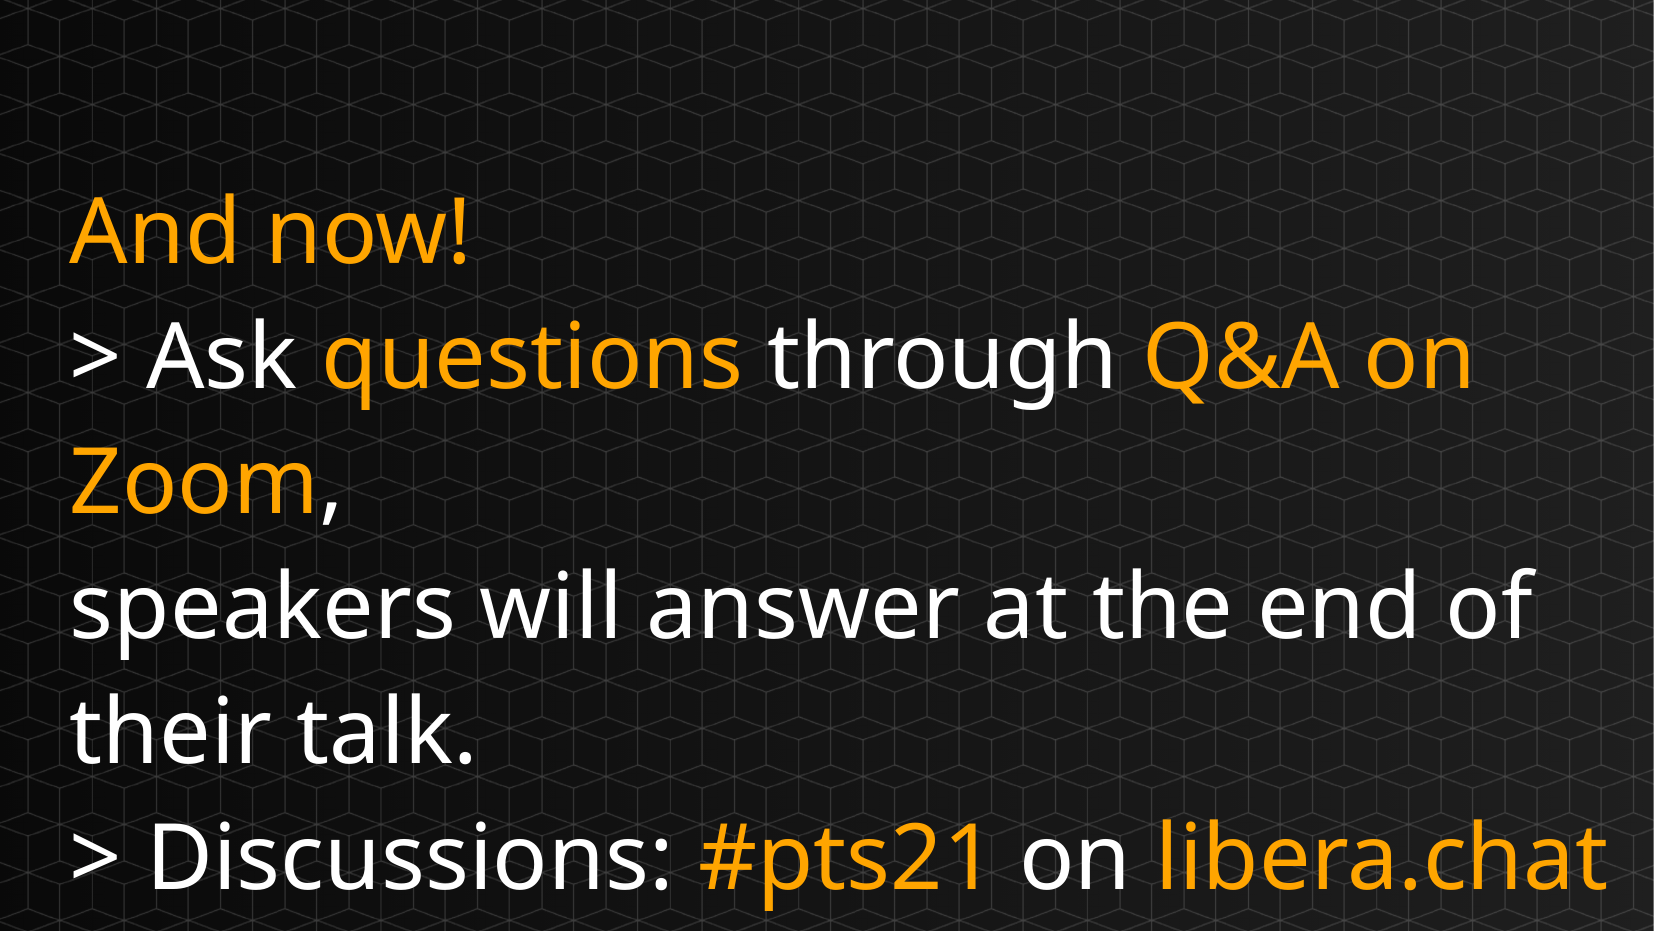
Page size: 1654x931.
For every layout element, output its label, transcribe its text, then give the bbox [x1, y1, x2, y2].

picture [0, 0, 1654, 931]
text_box And now! > Ask questions through Q&A on Zoom, speakers will answer at the end of their talk. > Discussions: #pts21 on libera.chat > On Twitter : @passthesaltcon #pts21 [55, 158, 1654, 931]
